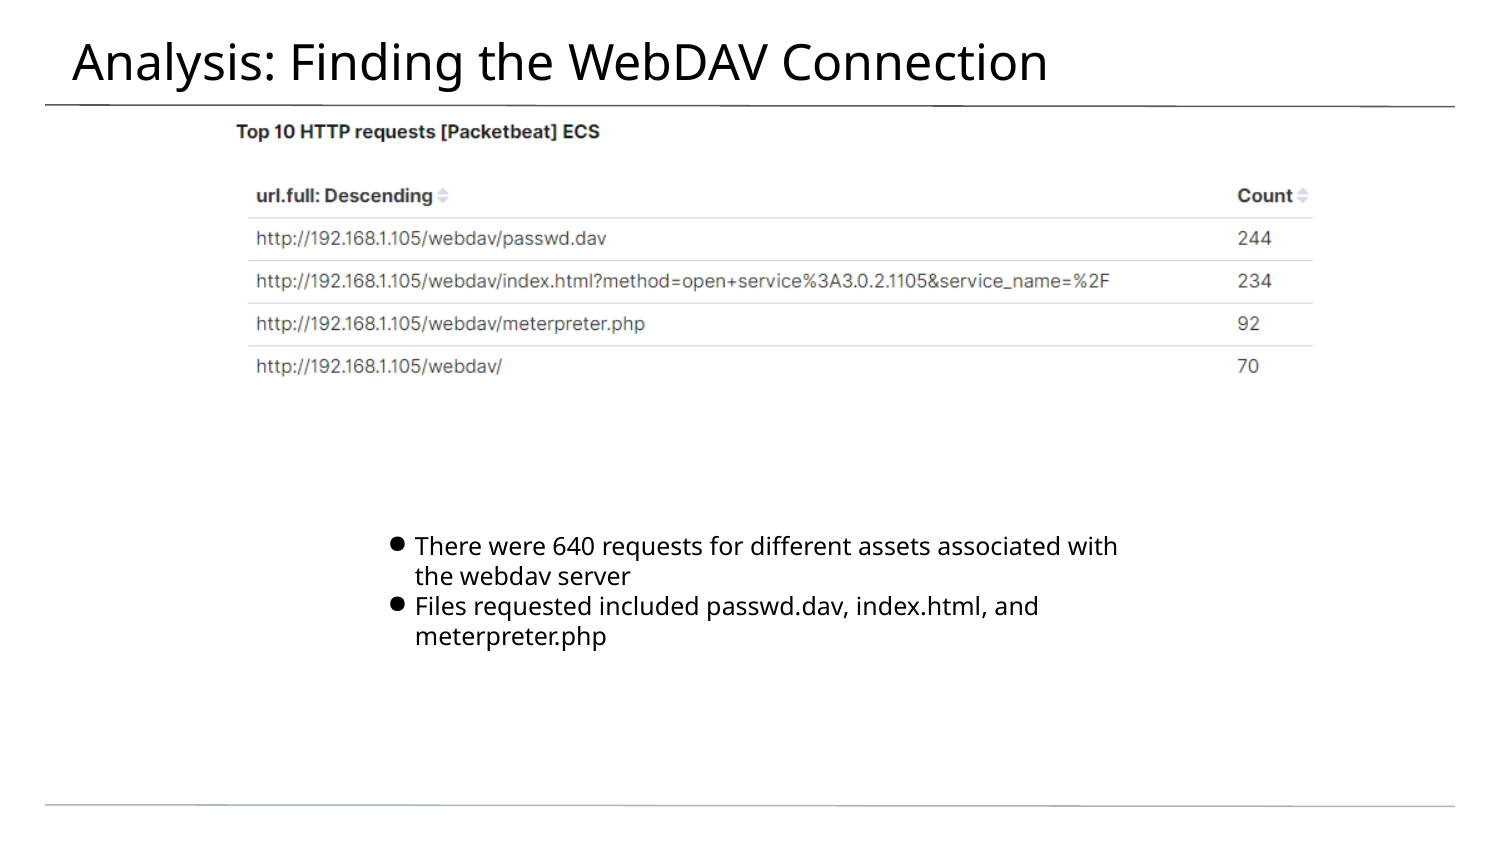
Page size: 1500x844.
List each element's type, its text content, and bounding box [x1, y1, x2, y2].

subtitle There were 640 requests for different assets associated with the webdav server Files requested included passwd.dav, index.html, and meterpreter.php [287, 515, 1238, 676]
picture [228, 112, 1313, 403]
title Analysis: Finding the WebDAV Connection [0, 0, 1500, 88]
